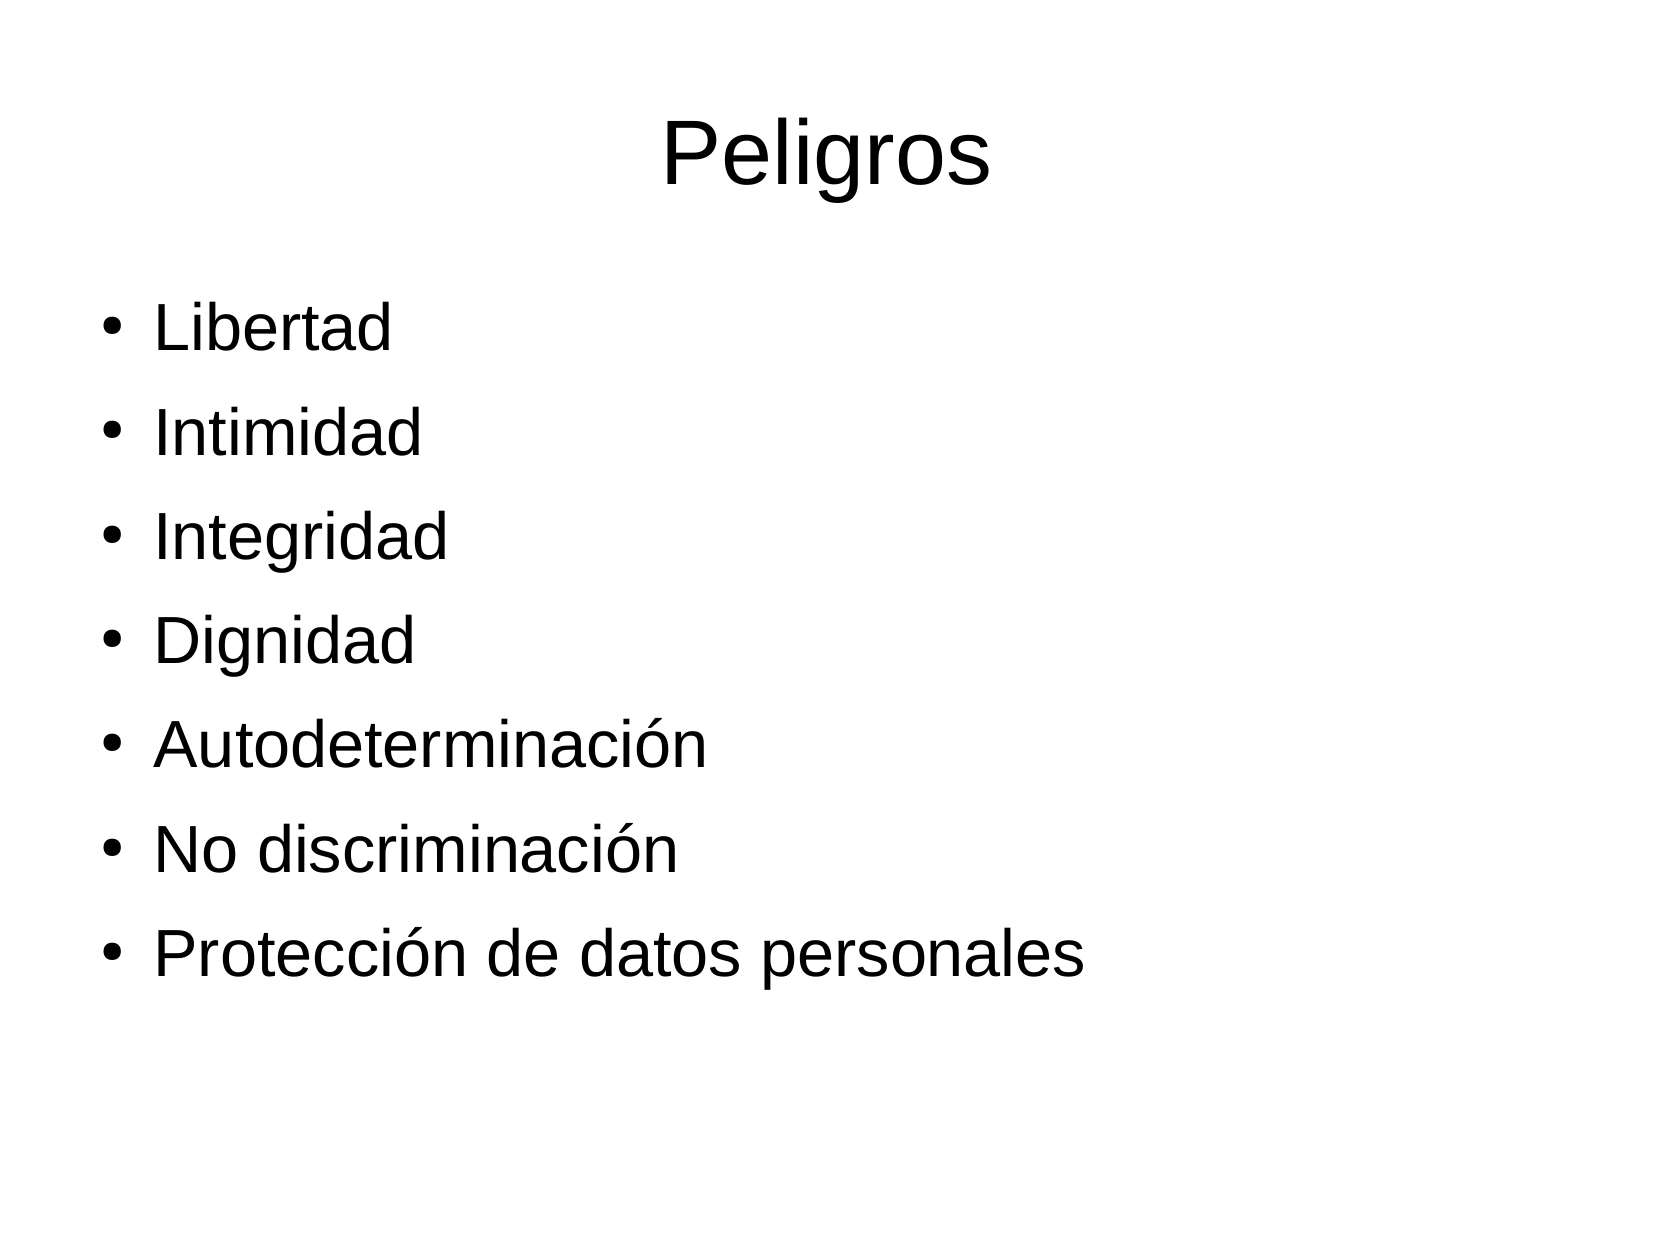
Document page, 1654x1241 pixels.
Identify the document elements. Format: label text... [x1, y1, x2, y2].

title Peligros [82, 49, 1571, 257]
list Libertad Intimidad Integridad Dignidad Autodeterminación No discriminación Protección de datos personales [82, 290, 1571, 1010]
